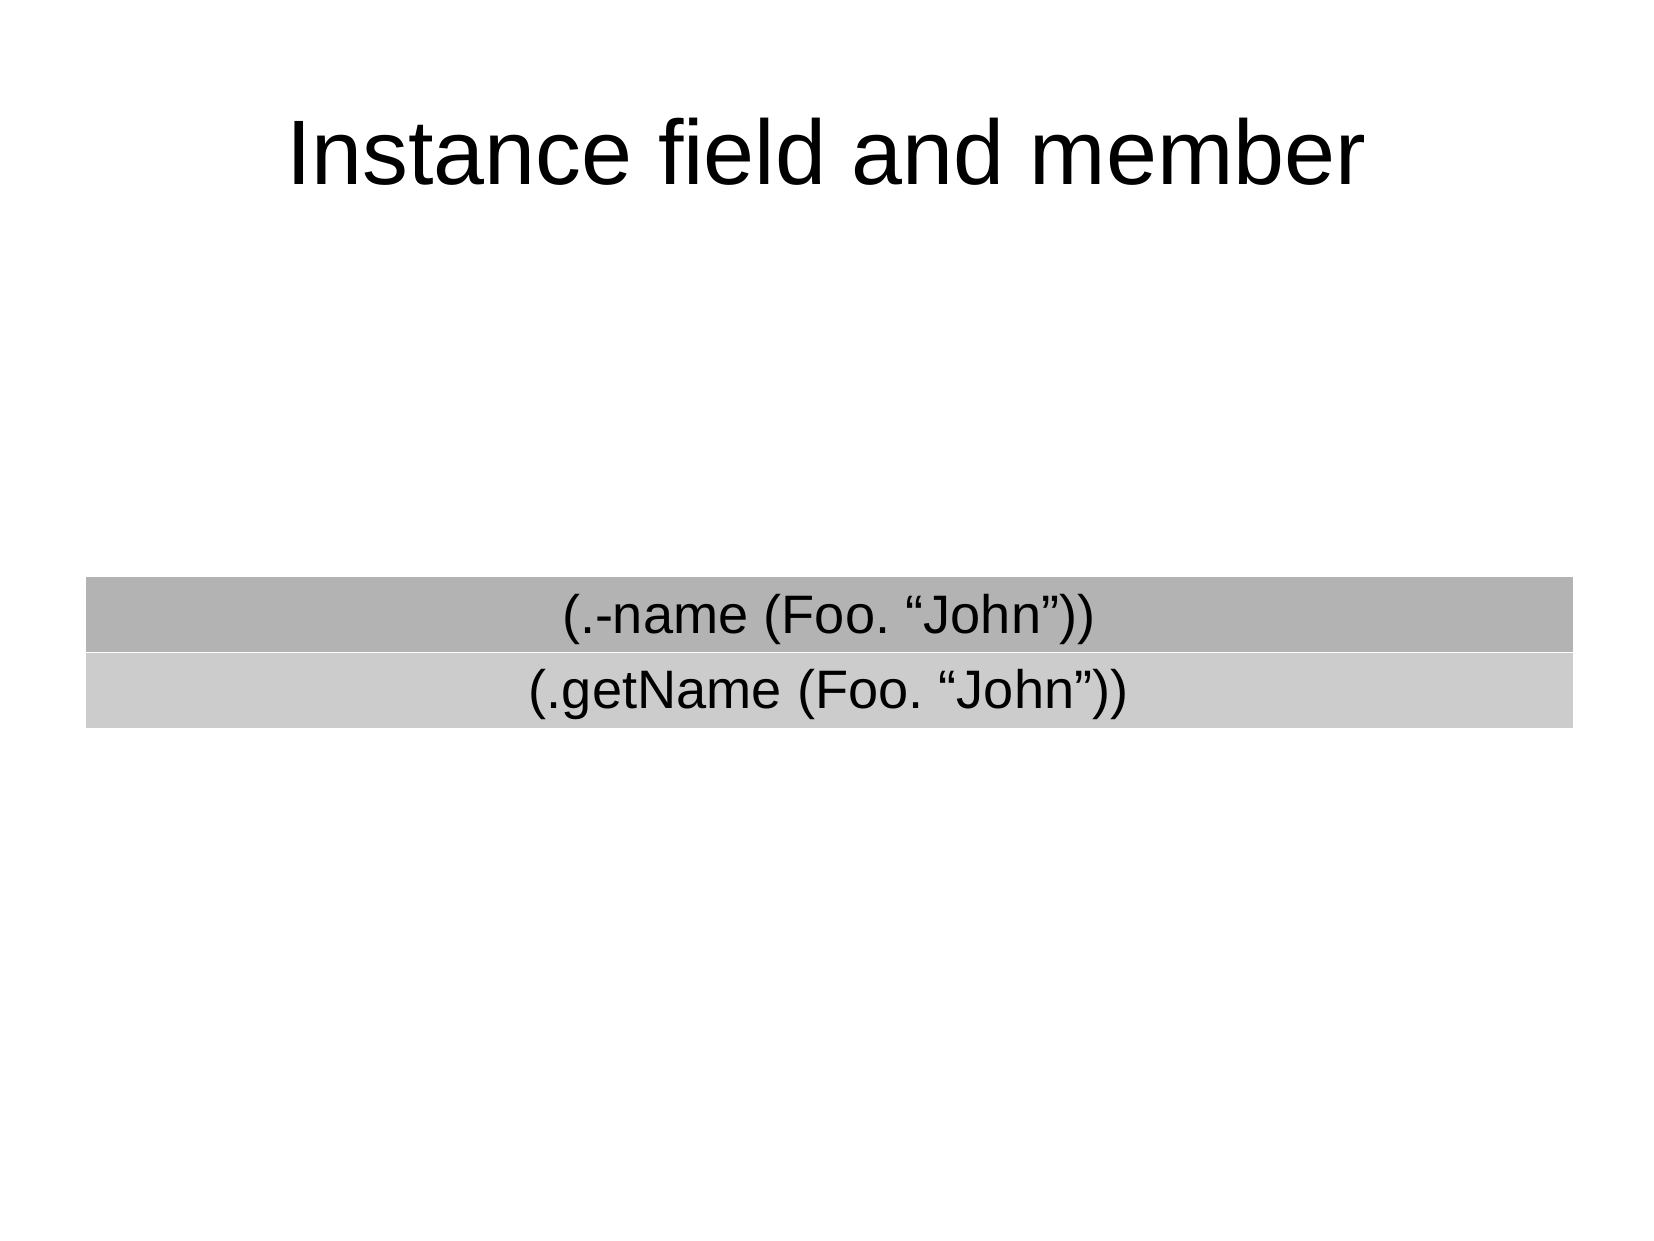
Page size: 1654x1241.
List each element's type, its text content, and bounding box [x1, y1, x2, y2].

table_cell (.getName (Foo. “John”)) [86, 653, 1573, 728]
title Instance field and member [82, 49, 1571, 257]
table_header (.-name (Foo. “John”)) [86, 577, 1573, 652]
